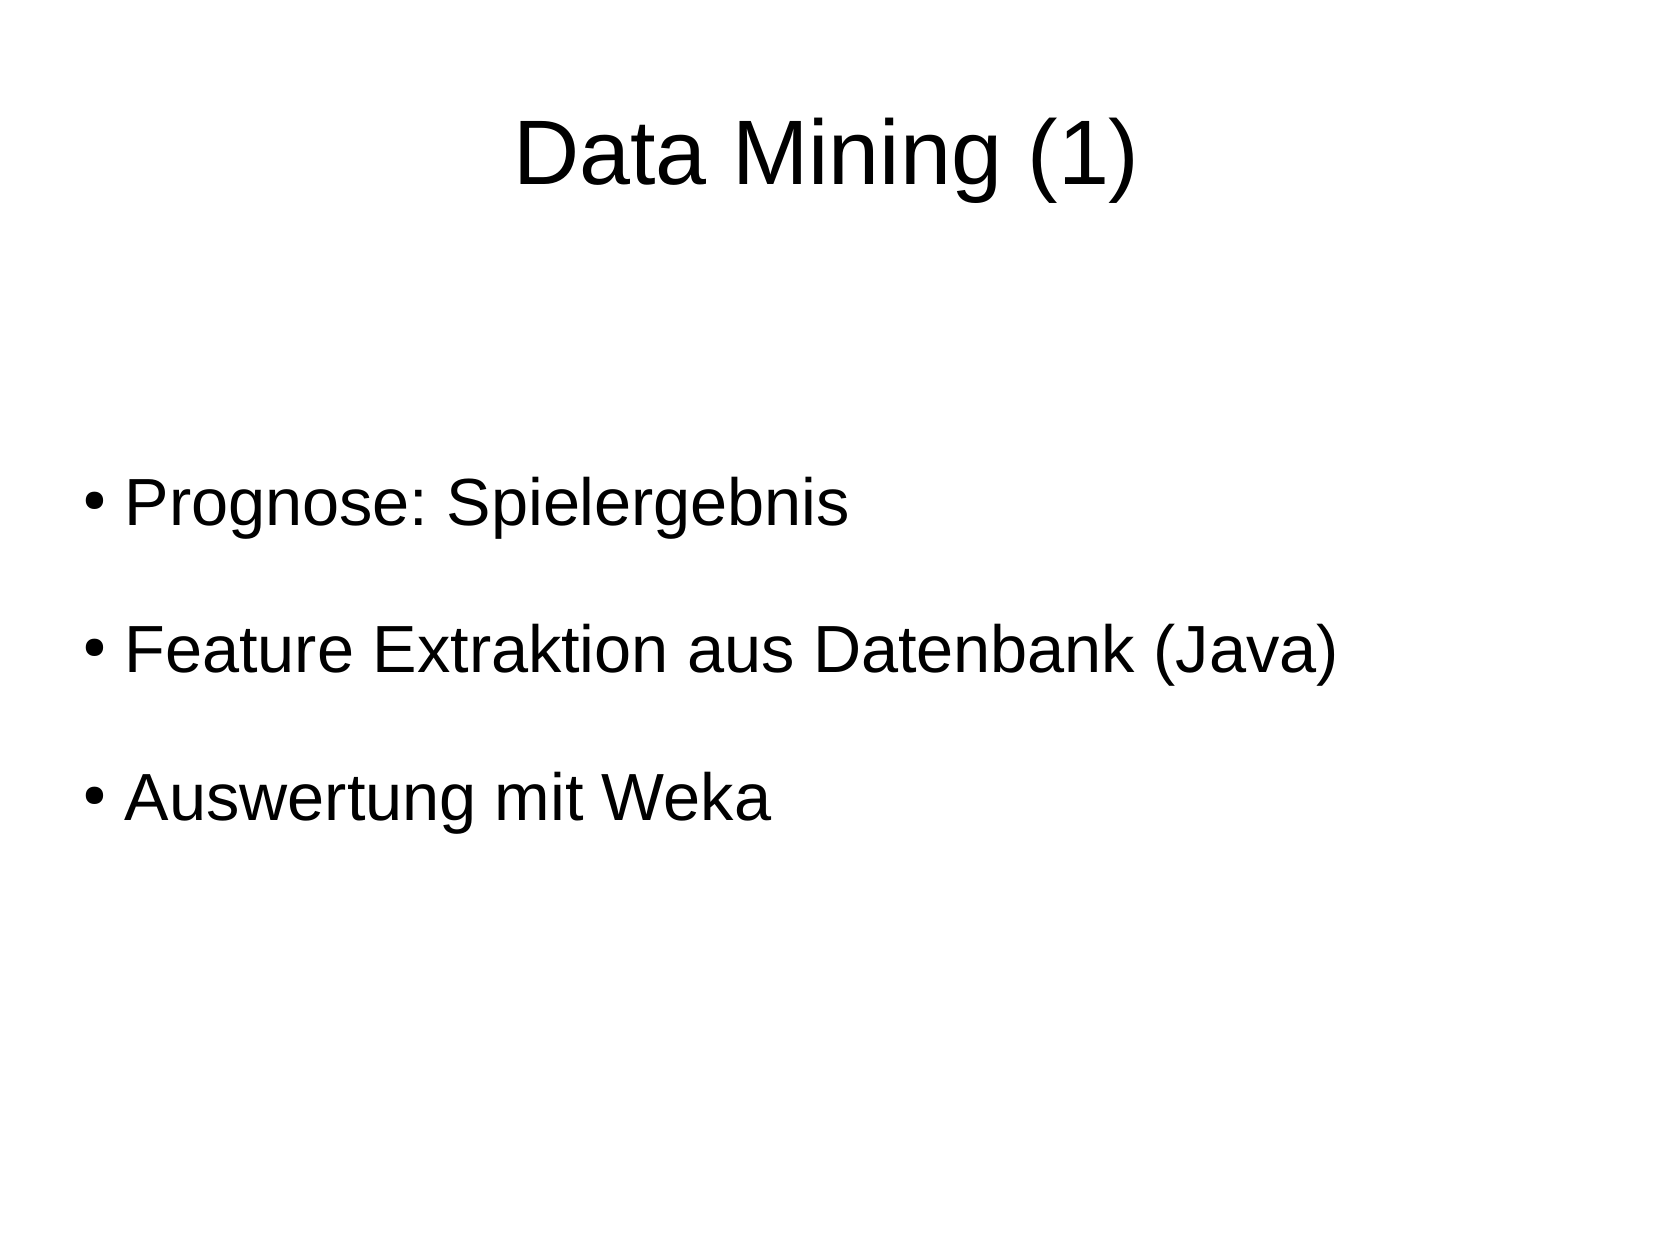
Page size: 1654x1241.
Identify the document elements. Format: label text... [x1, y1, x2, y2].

subtitle Prognose: Spielergebnis Feature Extraktion aus Datenbank (Java) Auswertung mit Weka [82, 290, 1538, 1010]
title Data Mining (1) [82, 49, 1571, 257]
